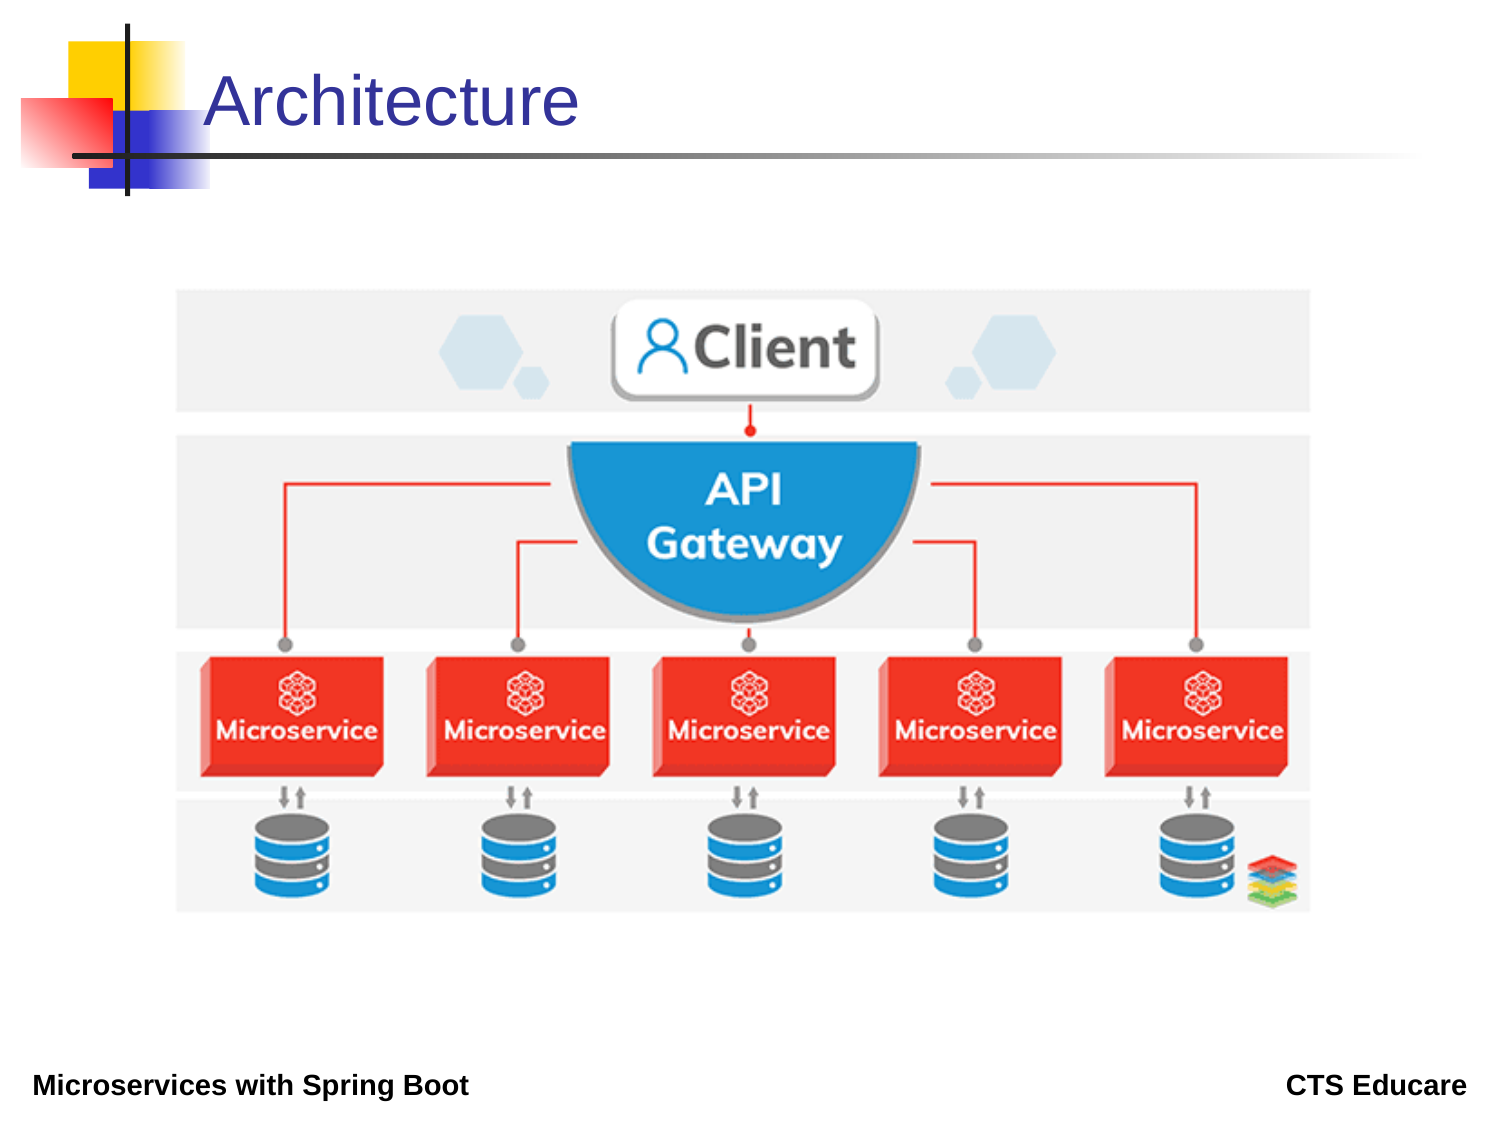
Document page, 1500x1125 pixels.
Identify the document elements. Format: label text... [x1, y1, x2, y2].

picture [165, 273, 1324, 926]
title Architecture [188, 46, 1468, 149]
